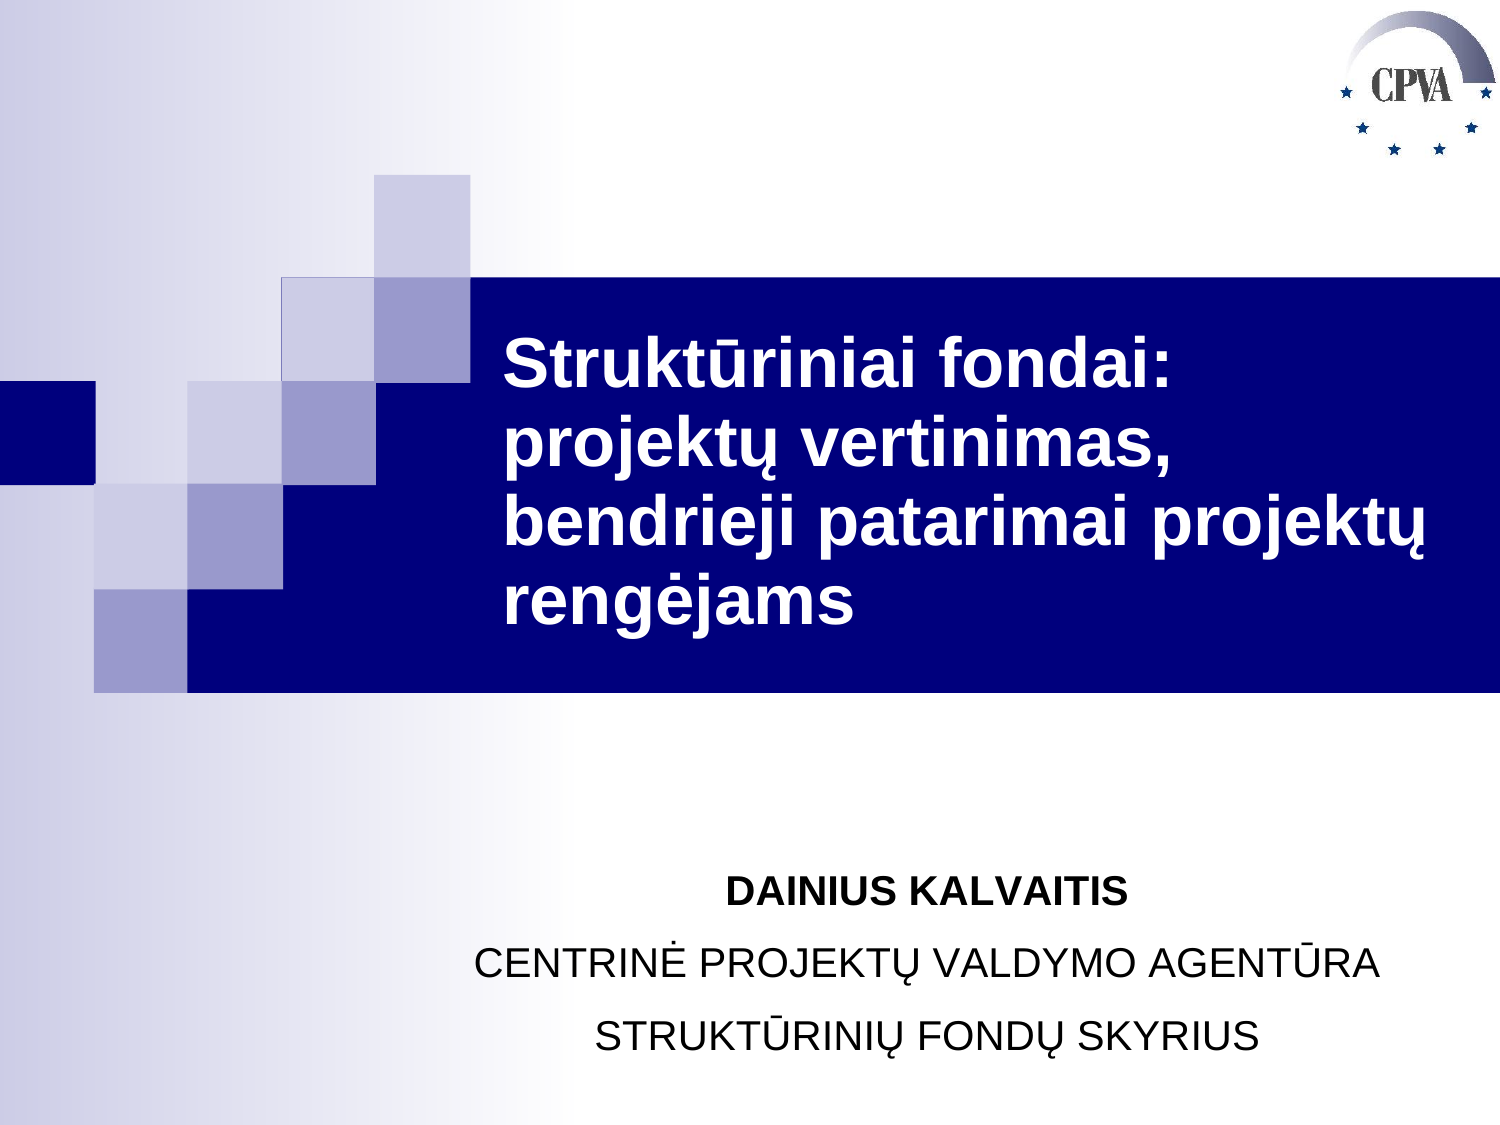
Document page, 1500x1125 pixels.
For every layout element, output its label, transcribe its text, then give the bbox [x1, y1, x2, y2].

picture [1334, 0, 1500, 166]
title Struktūriniai fondai: projektų vertinimas, bendrieji patarimai projektų rengėjams [487, 299, 1476, 663]
text_box DAINIUS KALVAITIS CENTRINĖ PROJEKTŲ VALDYMO AGENTŪRA STRUKTŪRINIŲ FONDŲ SKYRIUS [454, 859, 1400, 1067]
